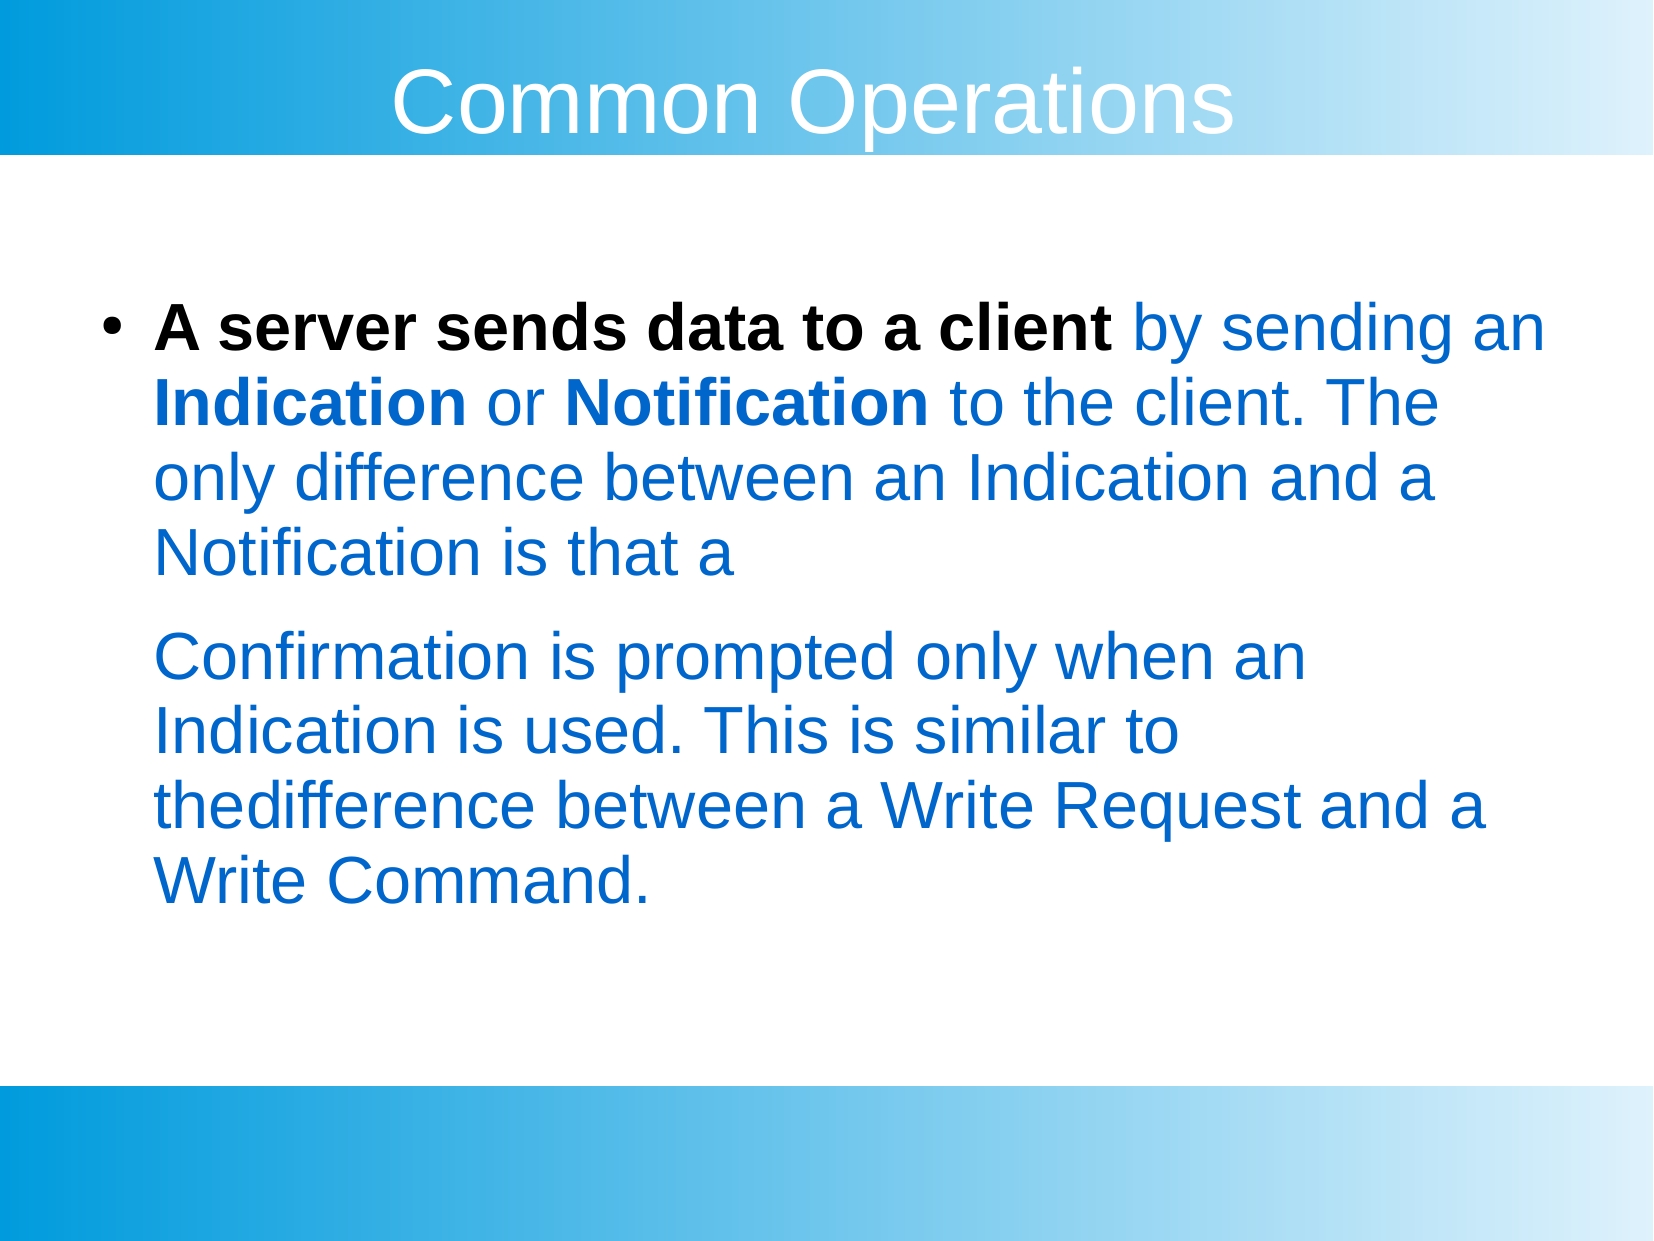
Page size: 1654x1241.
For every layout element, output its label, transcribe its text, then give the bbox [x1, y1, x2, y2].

list A server sends data to a client by sending an Indication or Notification to the client. The only difference between an Indication and a Notification is that a Confirmation is prompted only when an Indication is used. This is similar to thedifference between a Write Request and a Write Command. [82, 290, 1571, 1010]
title Common Operations [82, 49, 1571, 155]
